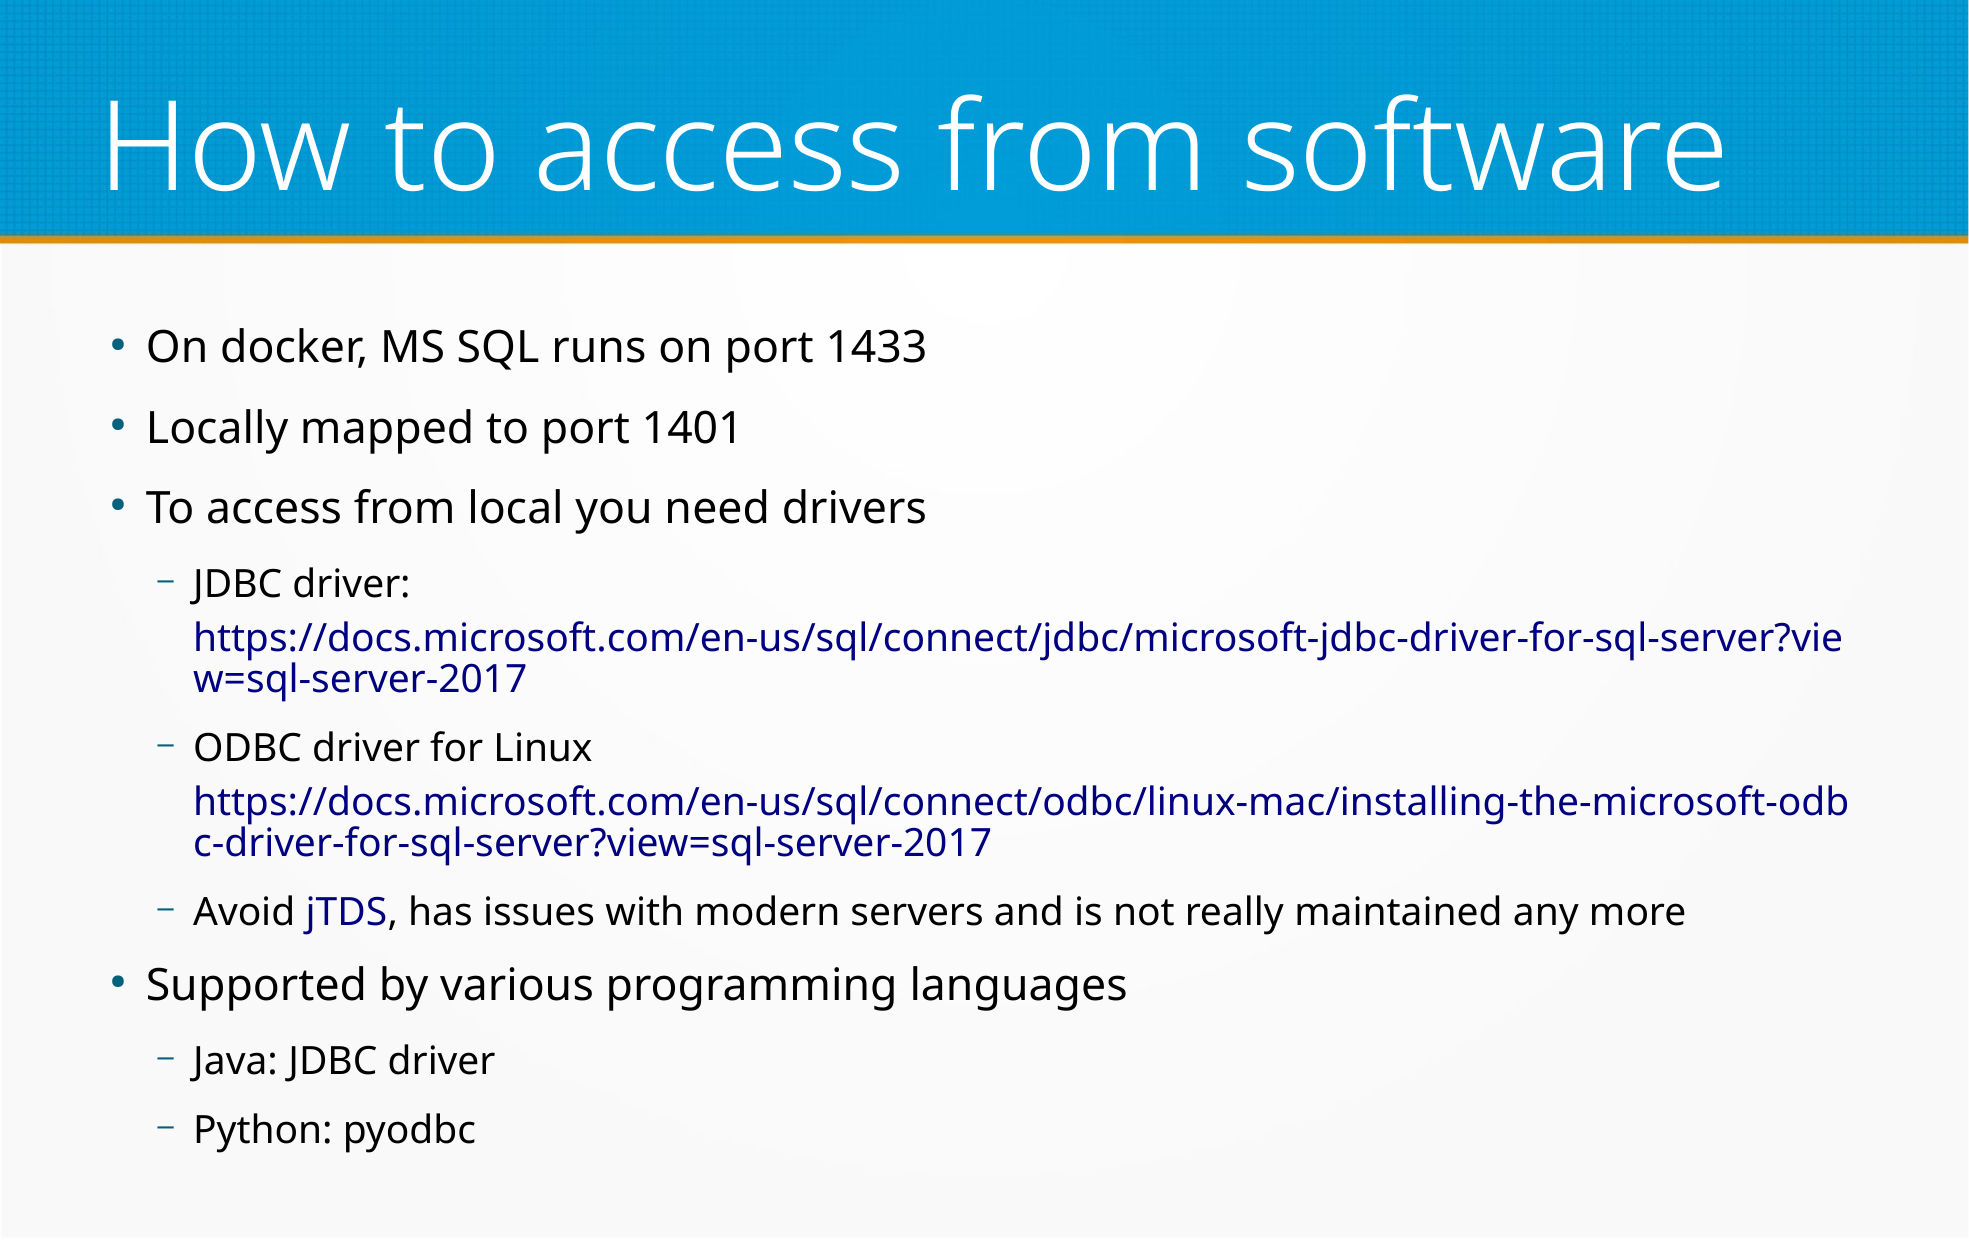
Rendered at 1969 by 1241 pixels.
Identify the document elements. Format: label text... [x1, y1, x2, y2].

list On docker, MS SQL runs on port 1433 Locally mapped to port 1401 To access from local you need drivers JDBC driver: https://docs.microsoft.com/en-us/sql/connect/jdbc/microsoft-jdbc-driver-for-sql-server?view=sql-server-2017 ODBC driver for Linux https://docs.microsoft.com/en-us/sql/connect/odbc/linux-mac/installing-the-microsoft-odbc-driver-for-sql-server?view=sql-server-2017 Avoid jTDS, has issues with modern servers and is not really maintained any more Supported by various programming languages Java: JDBC driver Python: pyodbc [98, 315, 1861, 1081]
title How to access from software [98, 19, 1870, 227]
picture [0, 233, 1969, 1241]
